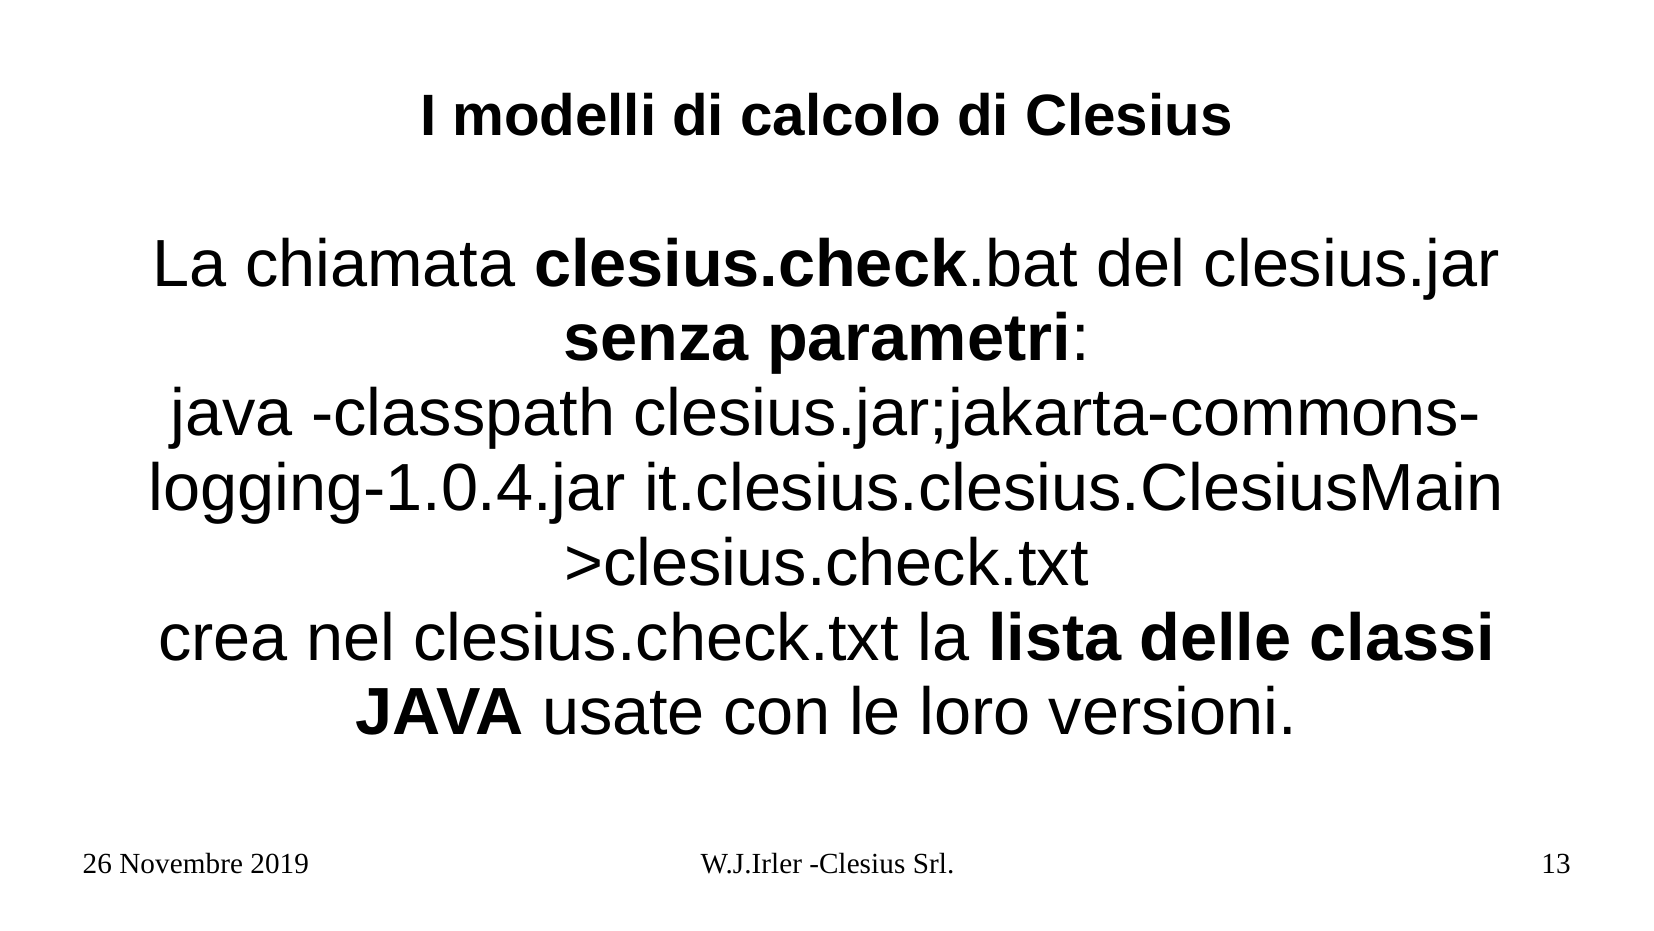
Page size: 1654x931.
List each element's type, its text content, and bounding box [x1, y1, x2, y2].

title I modelli di calcolo di Clesius [82, 37, 1571, 193]
subtitle La chiamata clesius.check.bat del clesius.jar senza parametri: java -classpath clesius.jar;jakarta-commons-logging-1.0.4.jar it.clesius.clesius.ClesiusMain >clesius.check.txt crea nel clesius.check.txt la lista delle classi JAVA usate con le loro versioni. [82, 217, 1571, 758]
